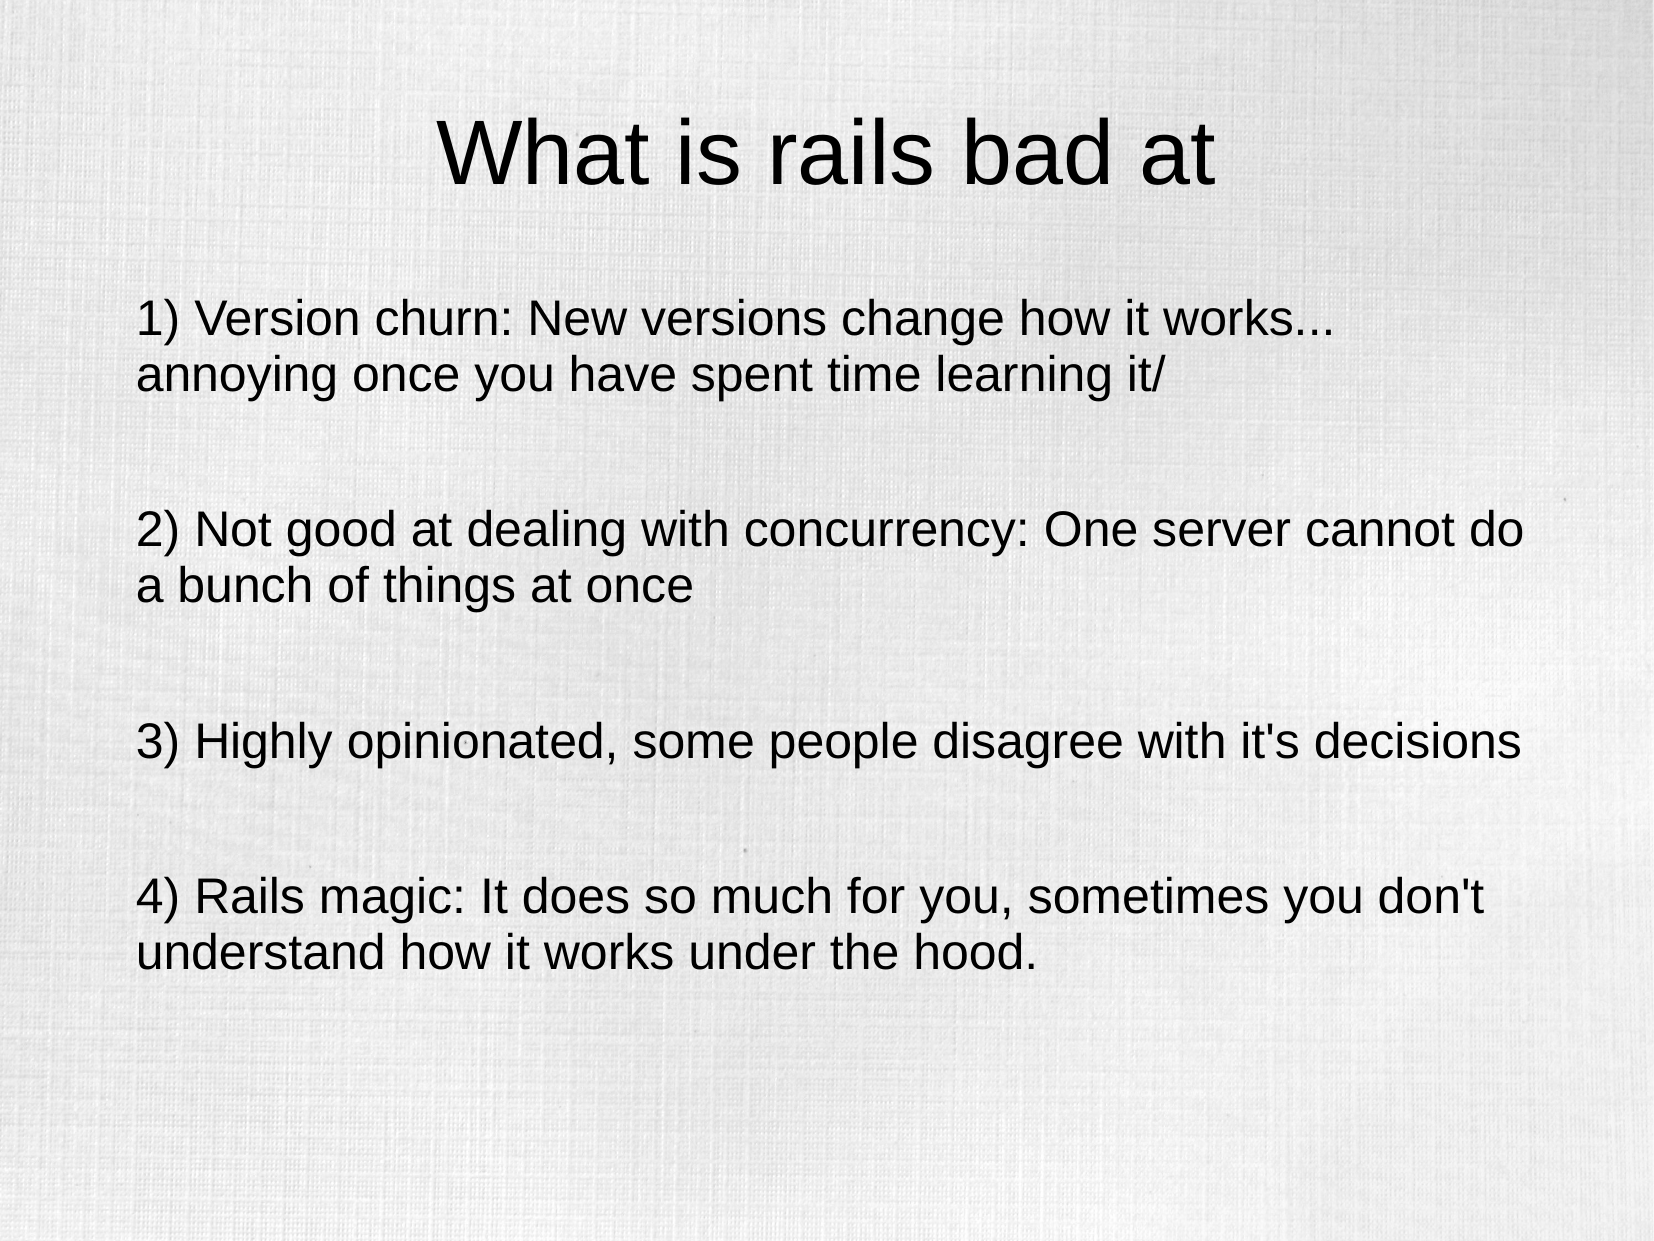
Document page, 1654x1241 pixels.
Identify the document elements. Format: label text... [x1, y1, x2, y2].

list 1) Version churn: New versions change how it works... annoying once you have spent time learning it/ 2) Not good at dealing with concurrency: One server cannot do a bunch of things at once 3) Highly opinionated, some people disagree with it's decisions 4) Rails magic: It does so much for you, sometimes you don't understand how it works under the hood. [82, 290, 1538, 1010]
picture [0, 0, 1654, 1241]
title What is rails bad at [82, 49, 1571, 257]
